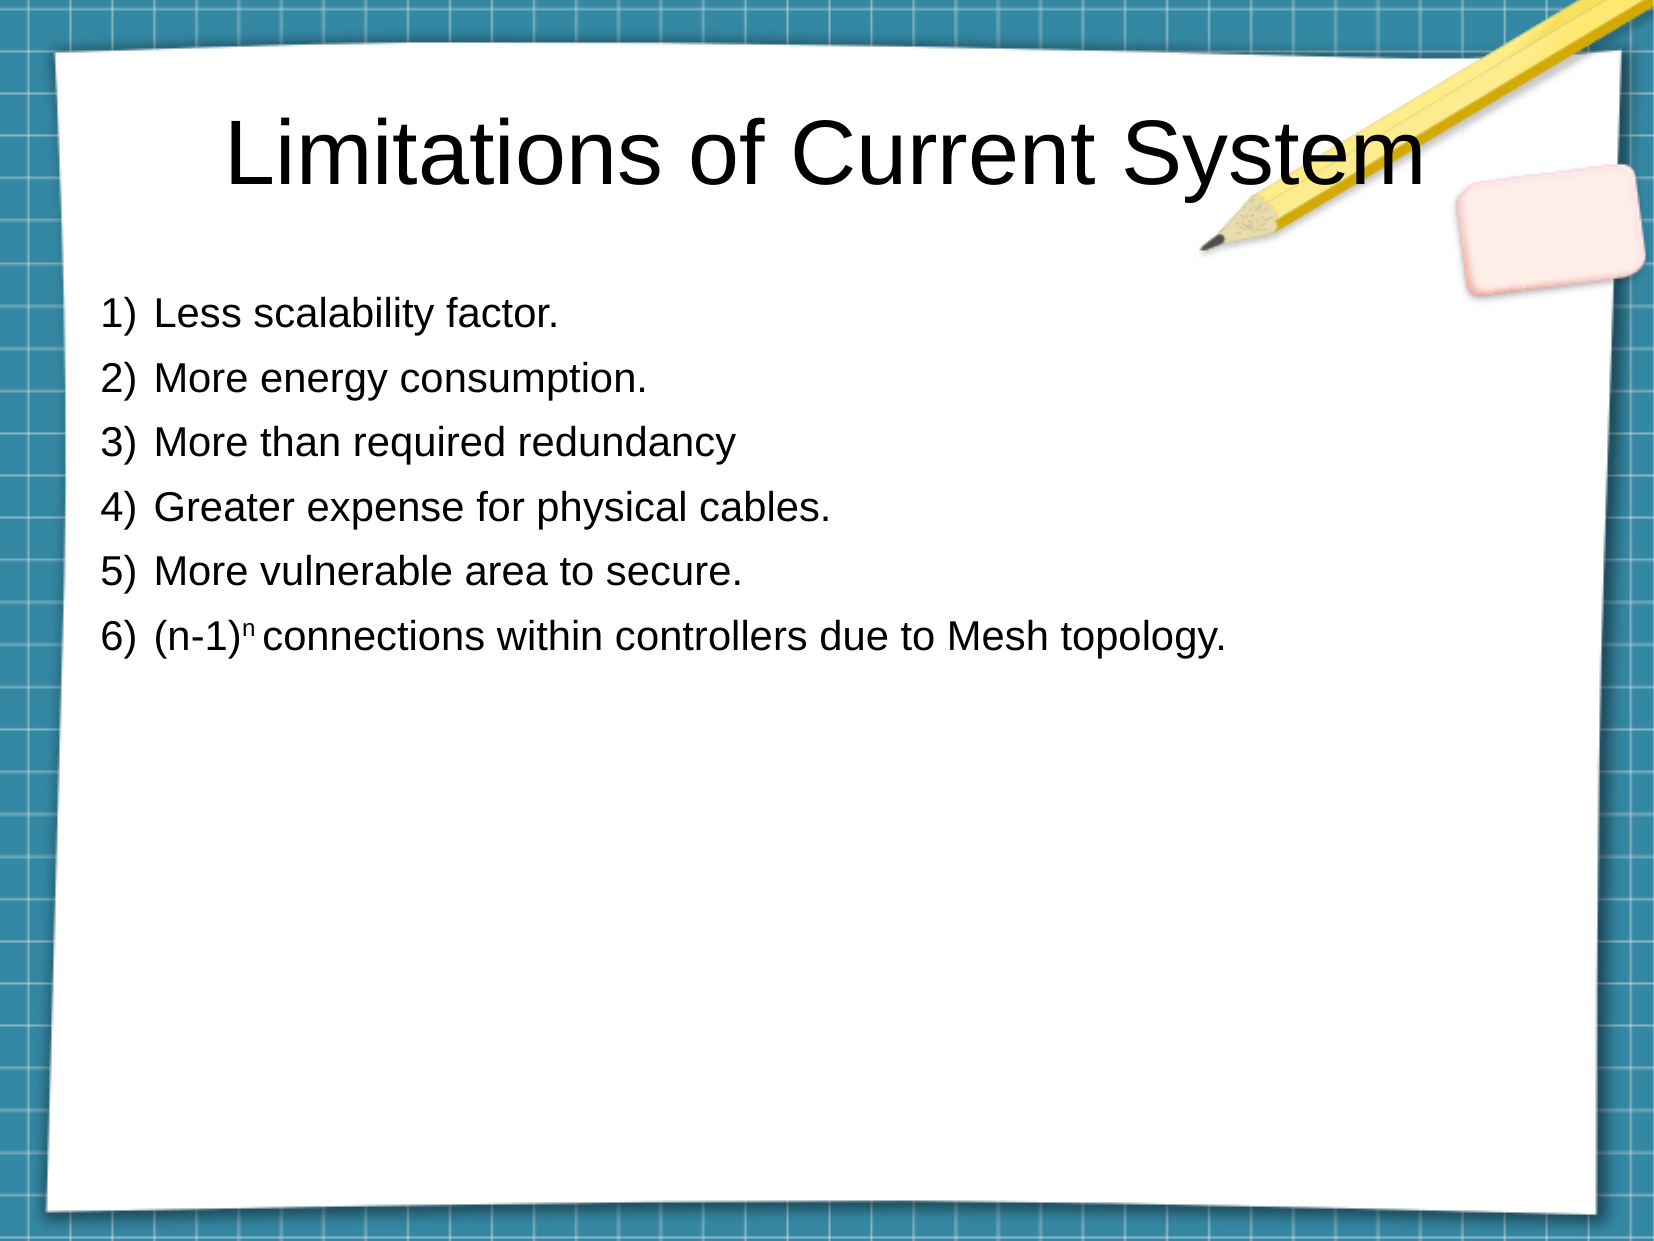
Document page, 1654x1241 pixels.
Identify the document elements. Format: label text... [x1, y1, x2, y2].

title Limitations of Current System [82, 49, 1571, 257]
list Less scalability factor. More energy consumption. More than required redundancy Greater expense for physical cables. More vulnerable area to secure. (n-1)n connections within controllers due to Mesh topology. [82, 290, 1571, 1010]
picture [0, 0, 1654, 1241]
